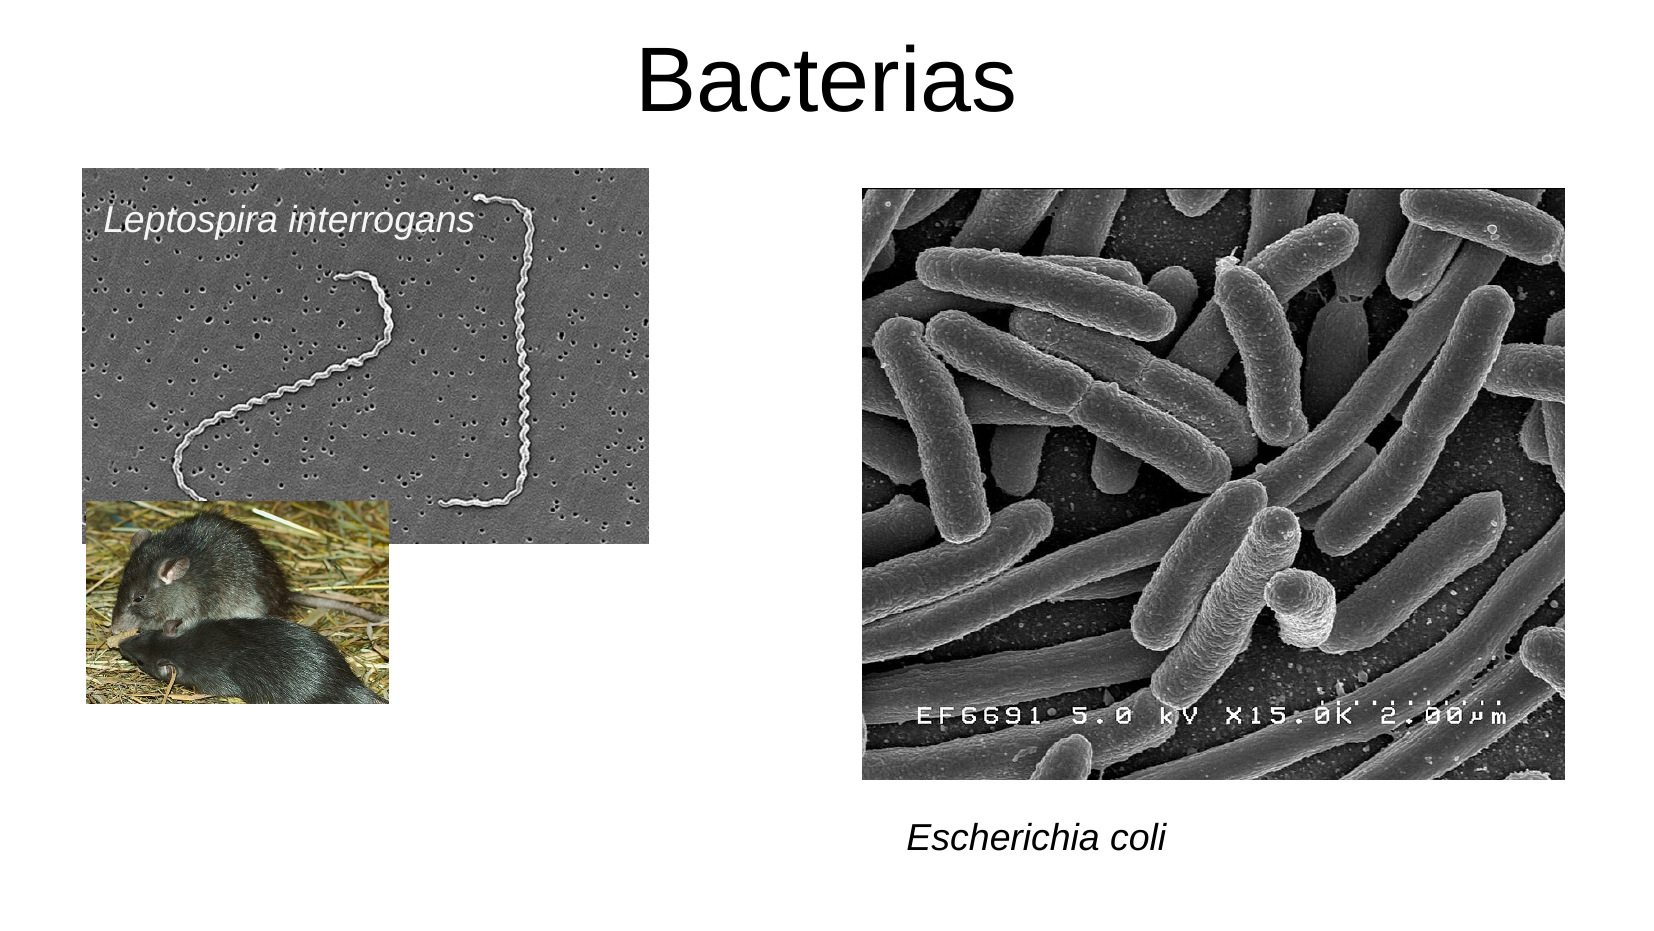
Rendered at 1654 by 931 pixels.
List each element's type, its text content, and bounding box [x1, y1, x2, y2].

text_box Escherichia coli [891, 809, 1571, 866]
picture [82, 168, 649, 704]
title Bacterias [82, 1, 1571, 157]
picture [862, 188, 1565, 780]
text_box Leptospira interrogans [88, 191, 491, 249]
